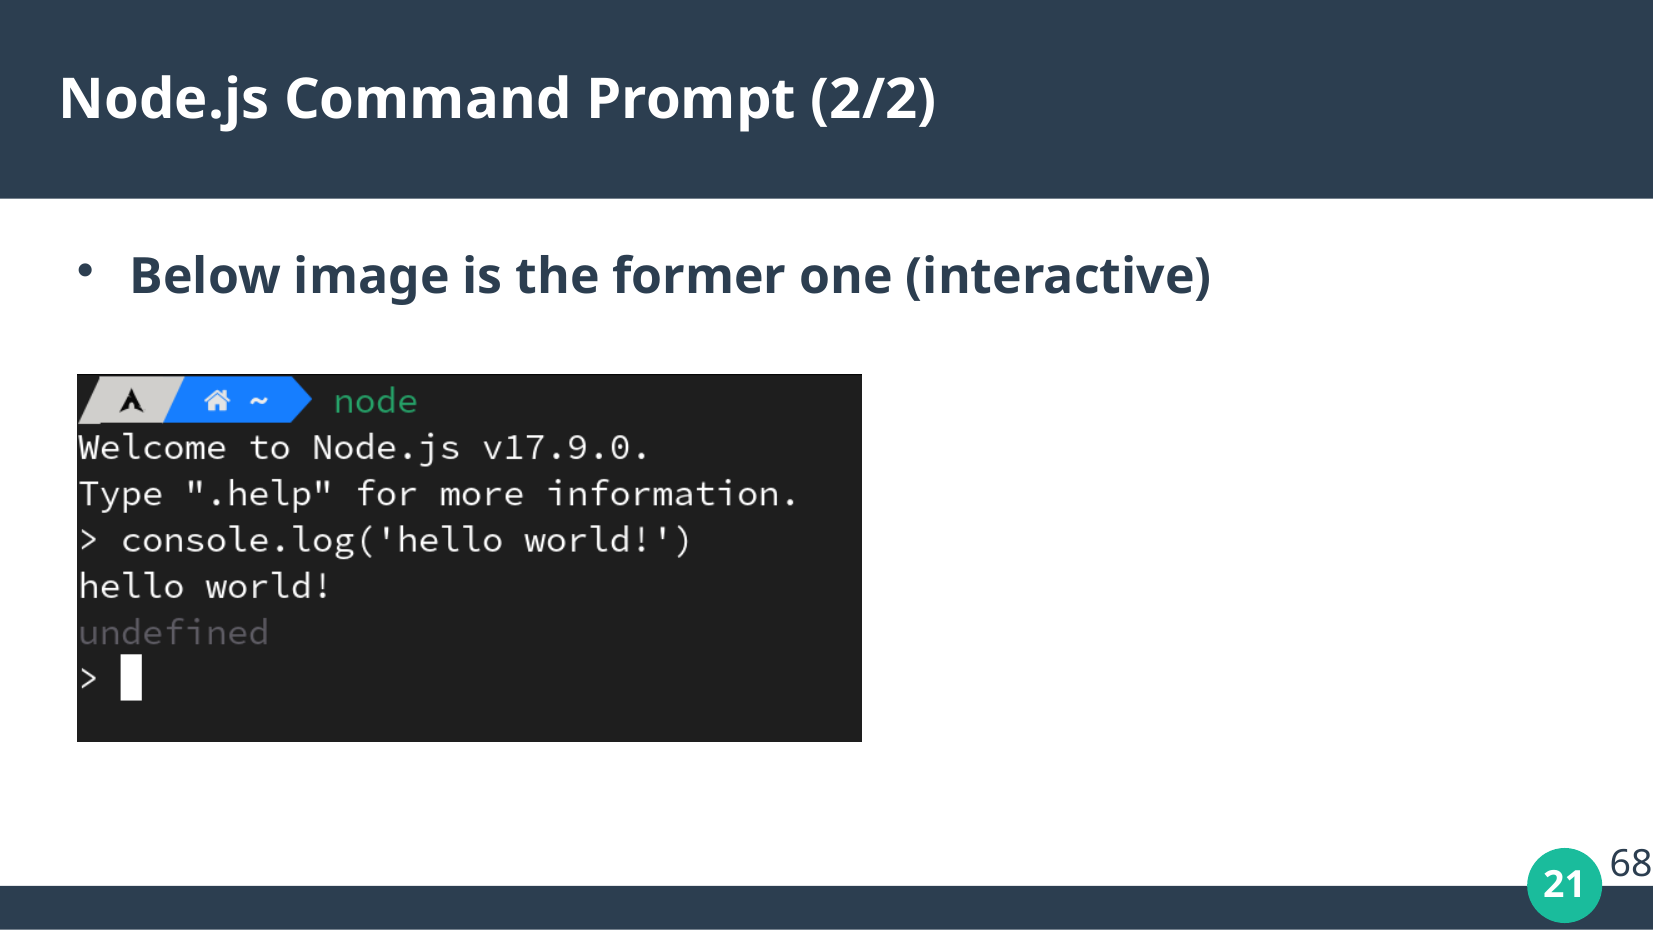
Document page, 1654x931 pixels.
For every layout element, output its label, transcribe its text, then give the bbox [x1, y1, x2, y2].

title Node.js Command Prompt (2/2) [59, 37, 1594, 155]
text_box 68 [1588, 830, 1654, 899]
list Below image is the former one (interactive) [59, 243, 1594, 864]
picture [77, 374, 862, 742]
